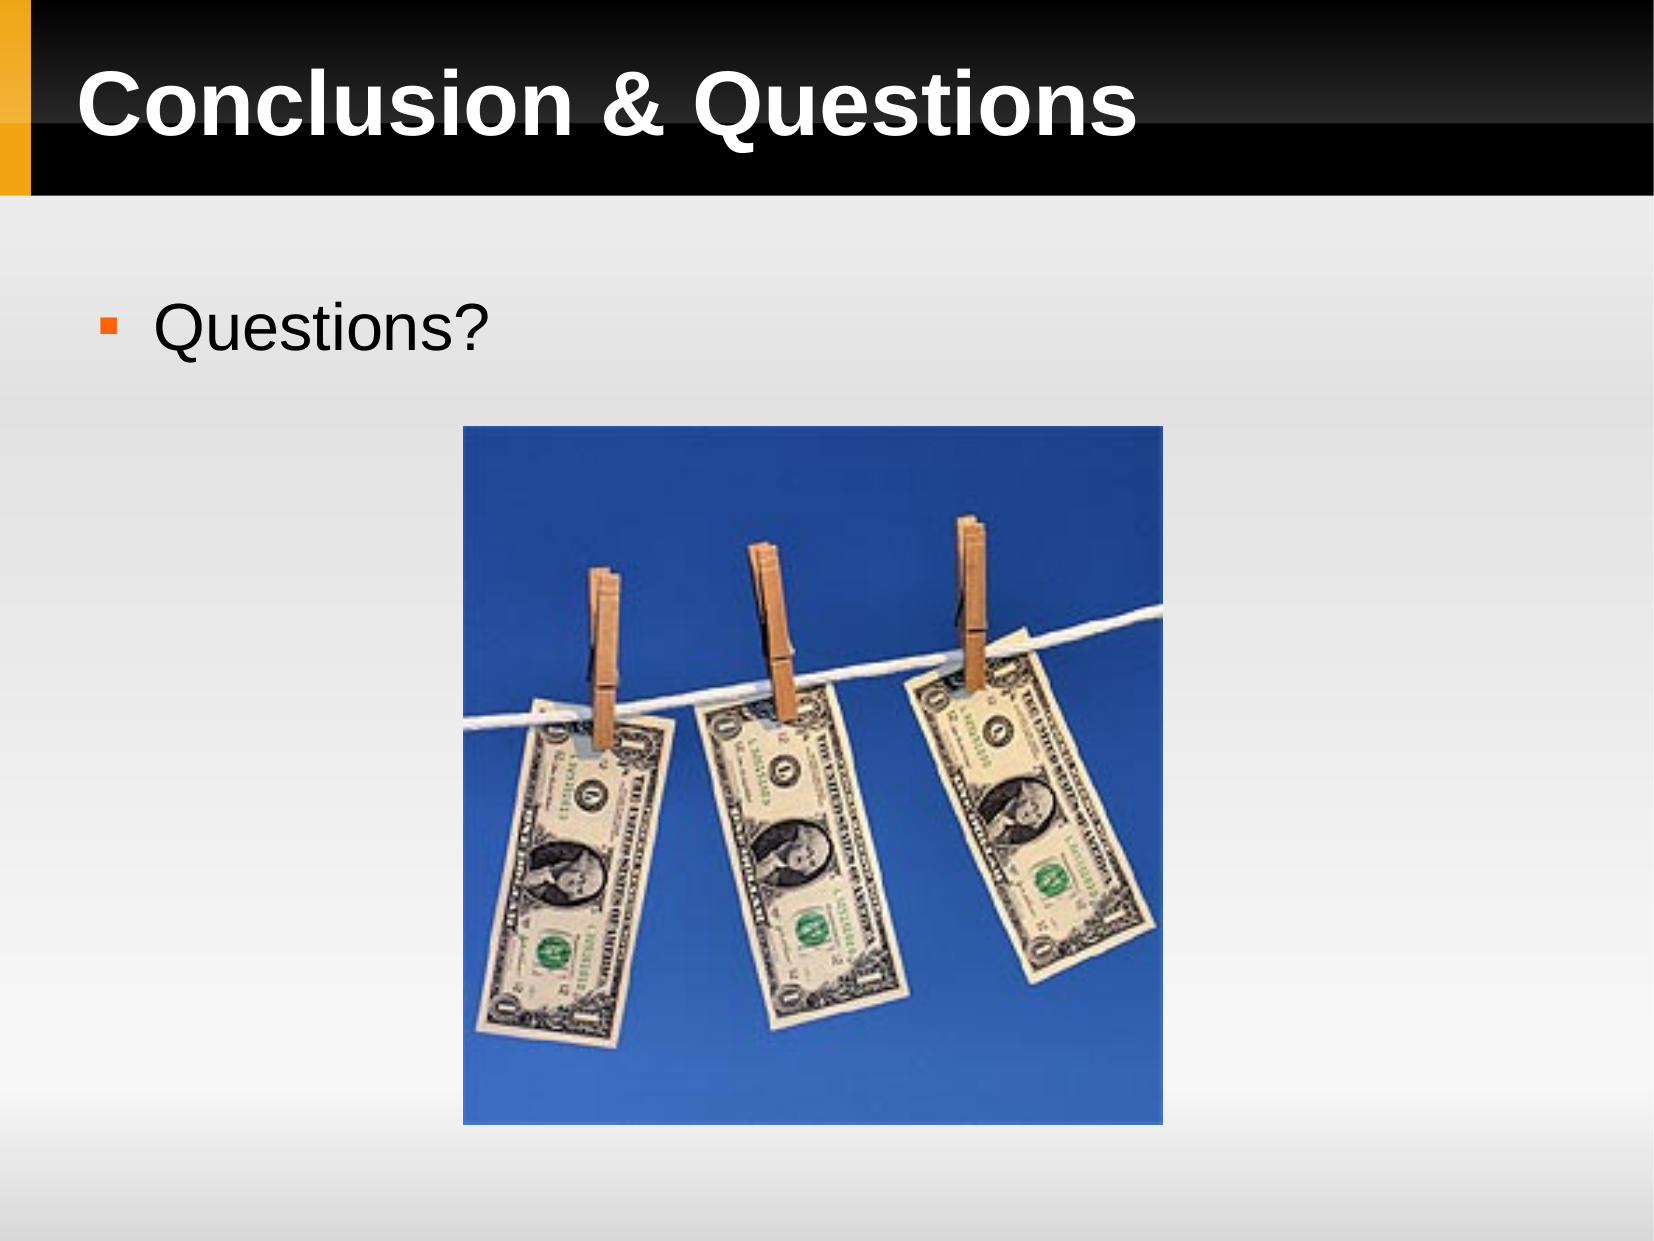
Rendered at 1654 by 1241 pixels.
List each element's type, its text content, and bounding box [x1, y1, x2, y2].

picture [0, 0, 1654, 1241]
title Conclusion & Questions [76, 7, 1565, 200]
list Questions? [82, 290, 1571, 1094]
